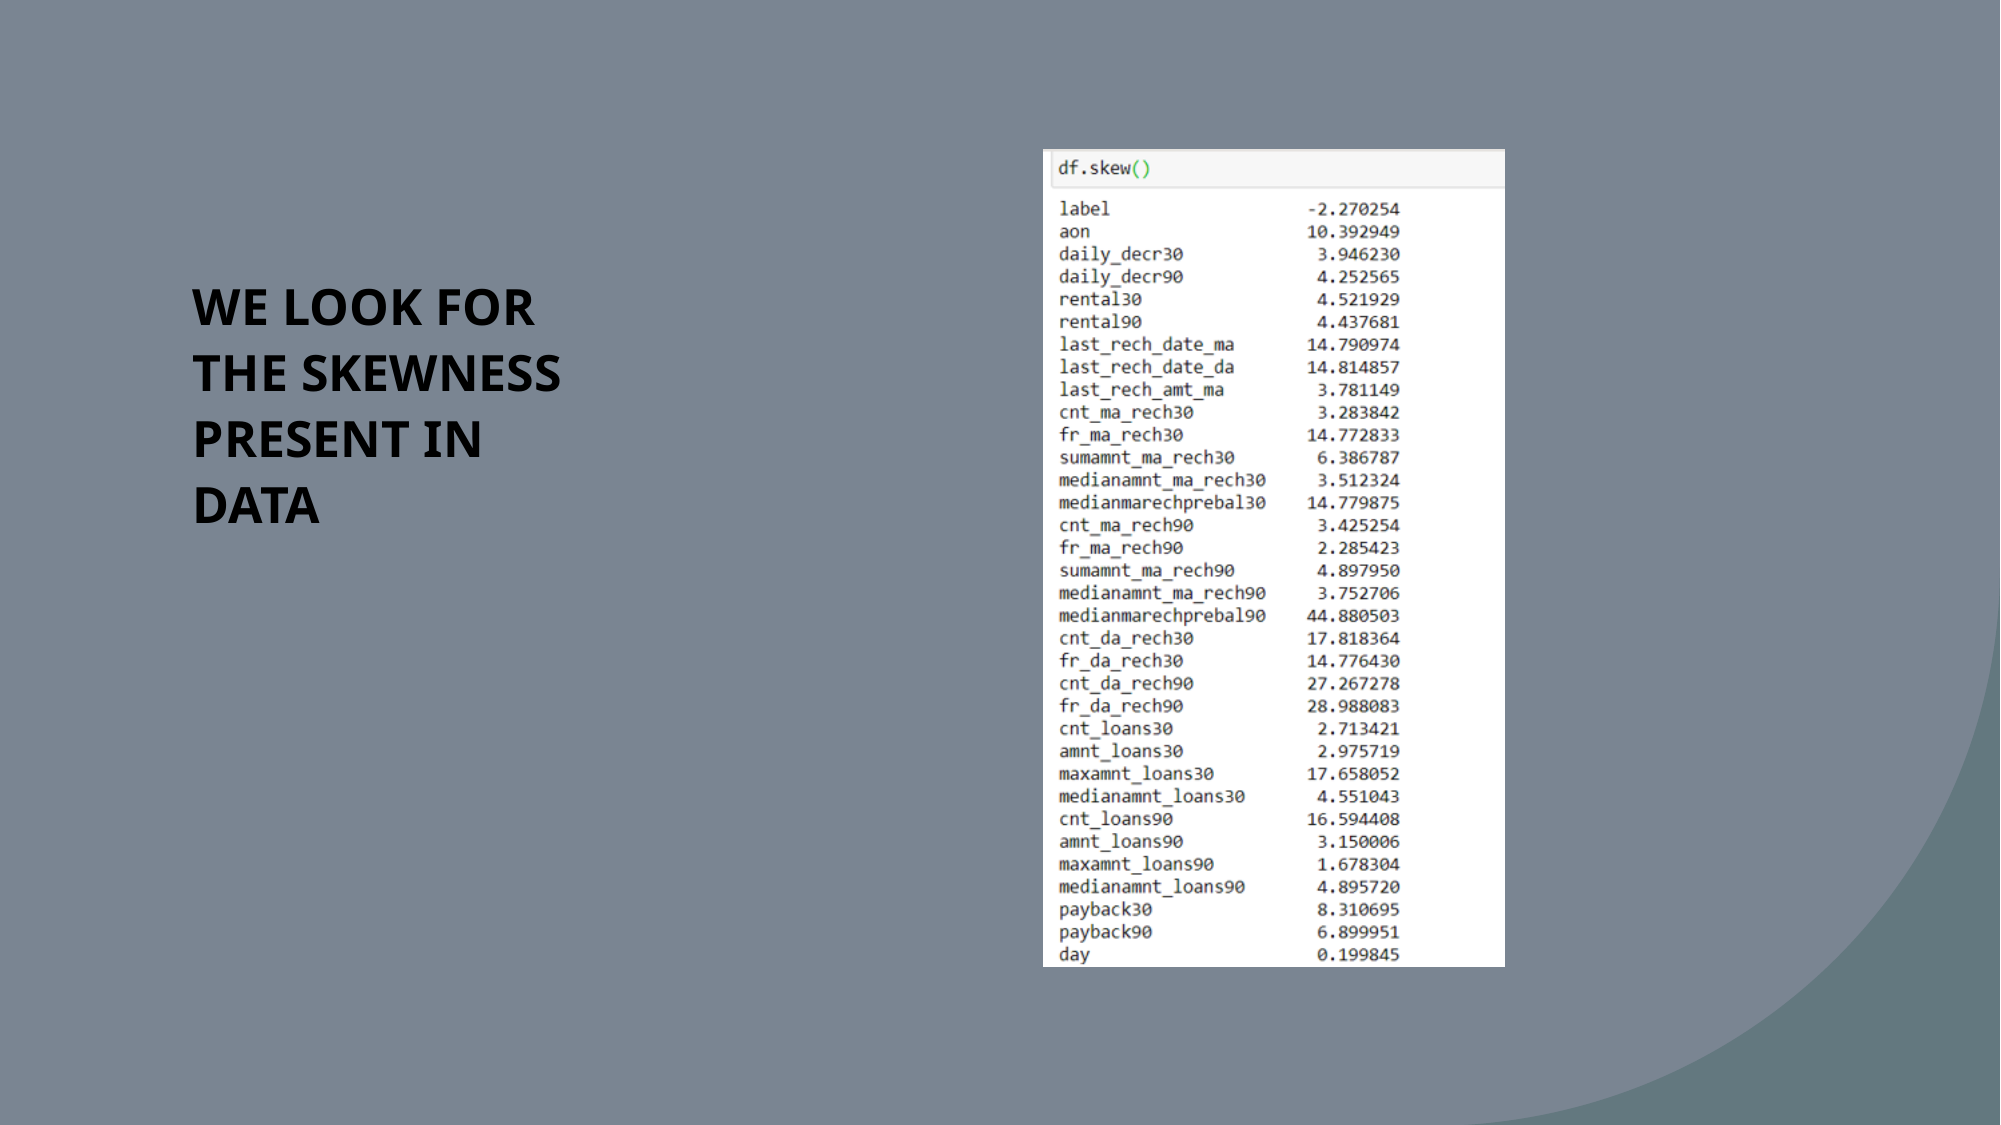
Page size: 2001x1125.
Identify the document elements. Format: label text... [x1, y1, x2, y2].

text_box [0, 0, 2000, 1125]
title We look for the skewness present in data [177, 262, 610, 781]
picture [1043, 149, 1505, 967]
